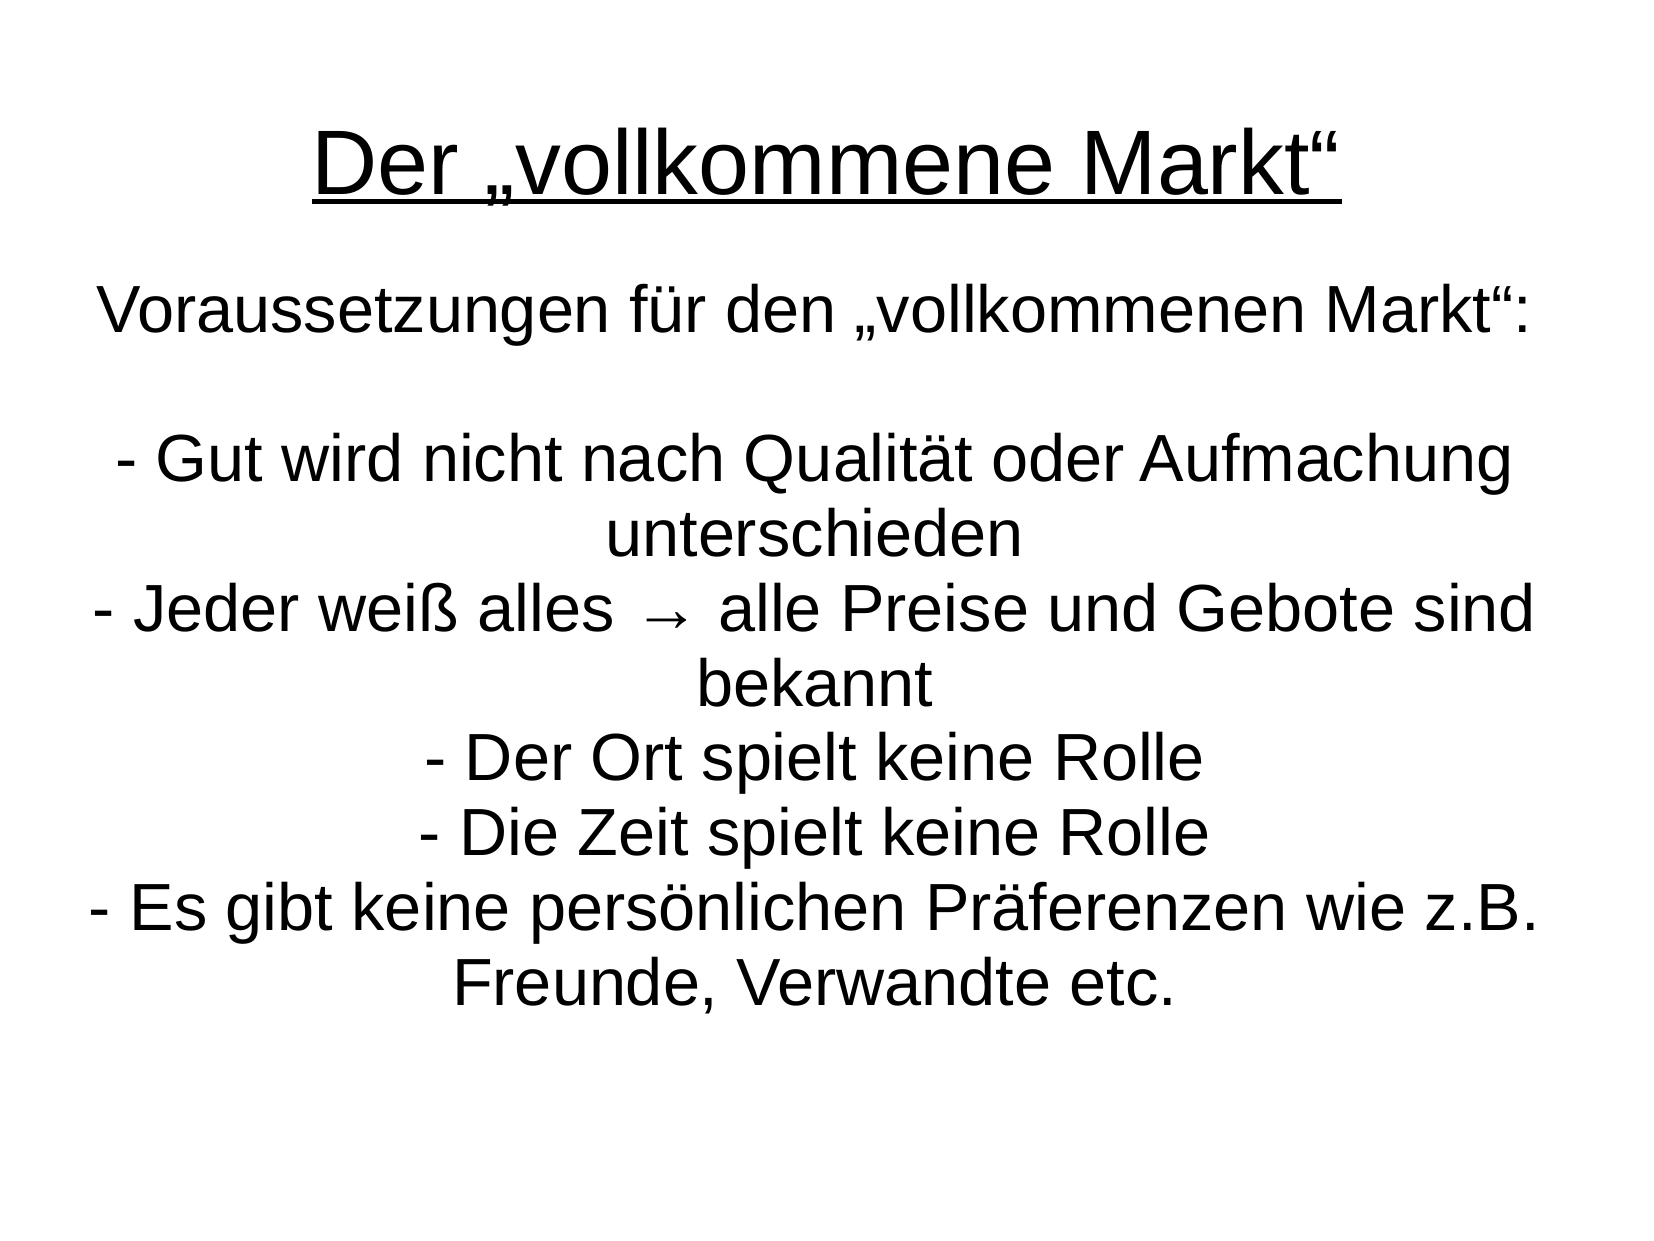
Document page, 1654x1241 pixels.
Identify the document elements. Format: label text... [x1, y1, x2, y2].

subtitle Voraussetzungen für den „vollkommenen Markt“: - Gut wird nicht nach Qualität oder Aufmachung unterschieden - Jeder weiß alles → alle Preise und Gebote sind bekannt - Der Ort spielt keine Rolle - Die Zeit spielt keine Rolle - Es gibt keine persönlichen Präferenzen wie z.B. Freunde, Verwandte etc. [70, 271, 1560, 1169]
title Der „vollkommene Markt“ [82, 59, 1571, 267]
